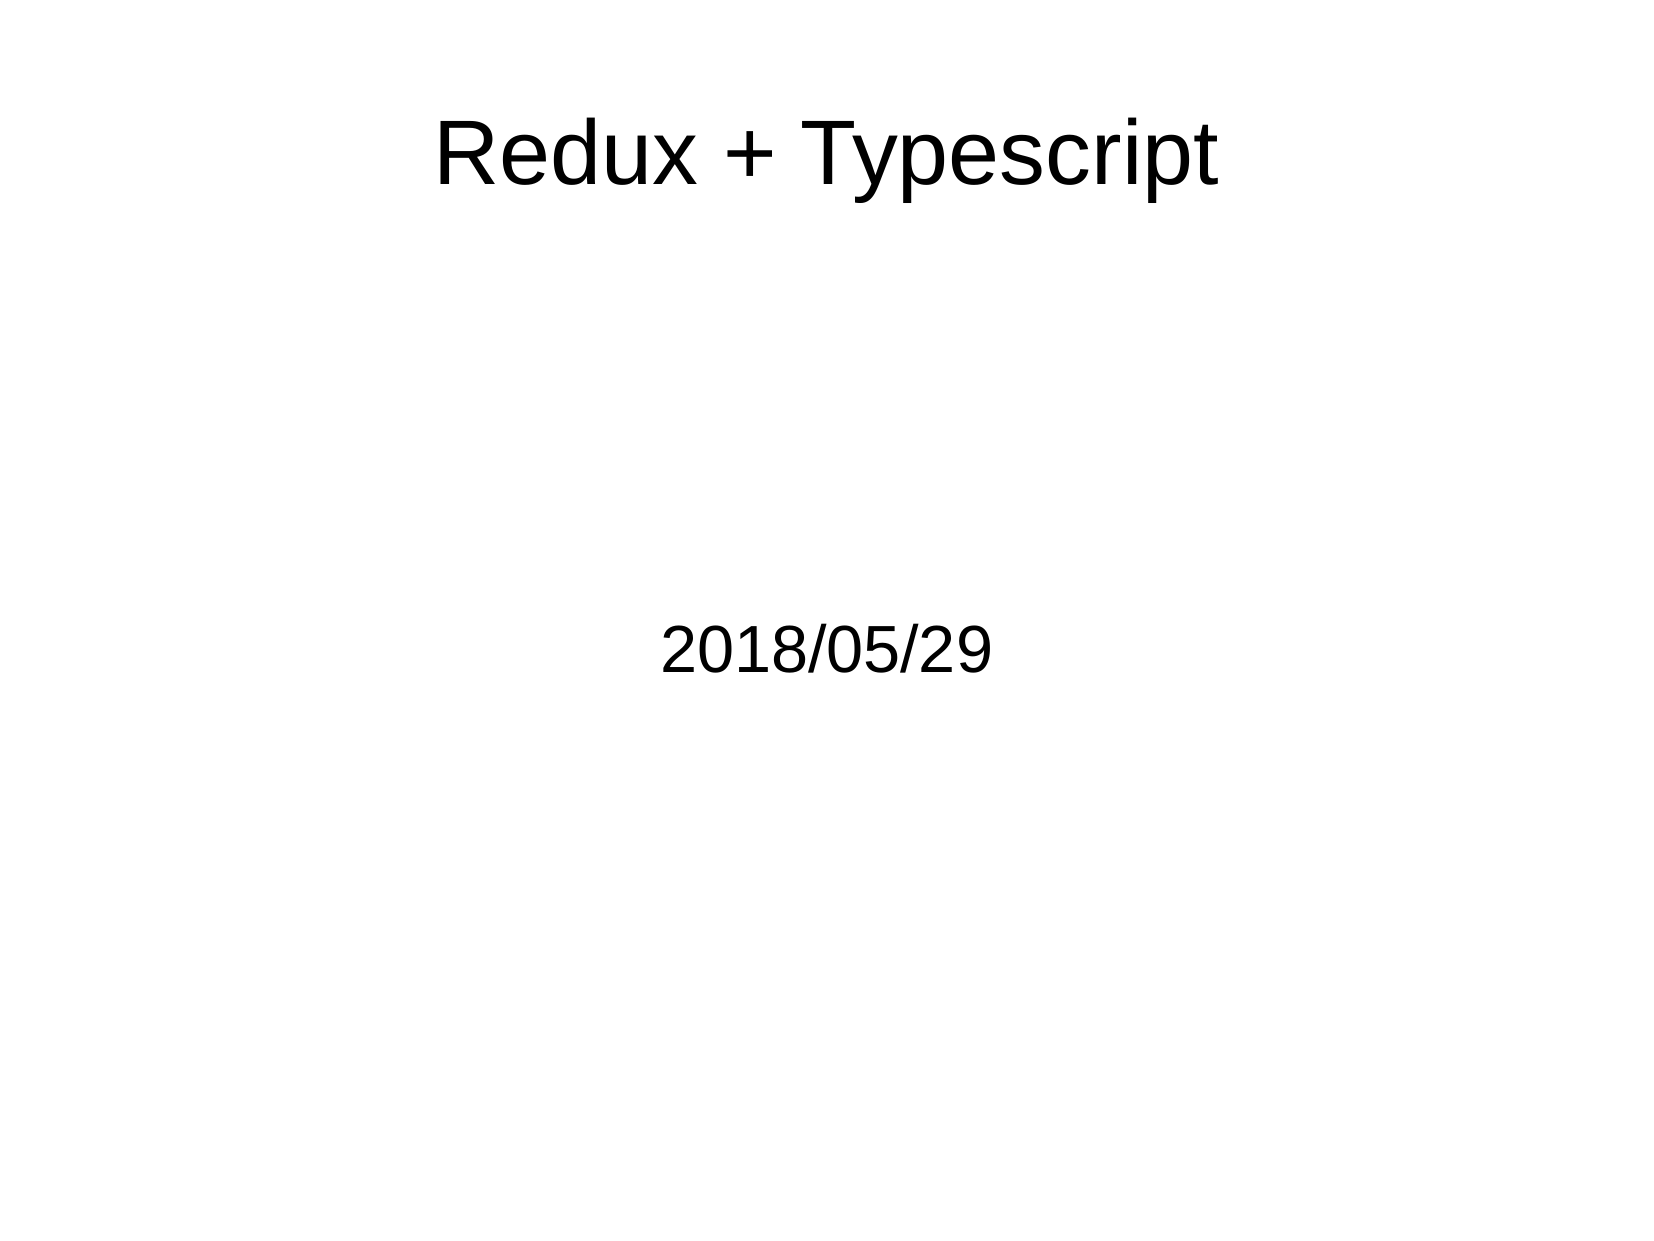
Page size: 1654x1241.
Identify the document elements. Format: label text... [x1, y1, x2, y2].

title Redux + Typescript [82, 49, 1571, 257]
subtitle 2018/05/29 [82, 290, 1571, 1010]
